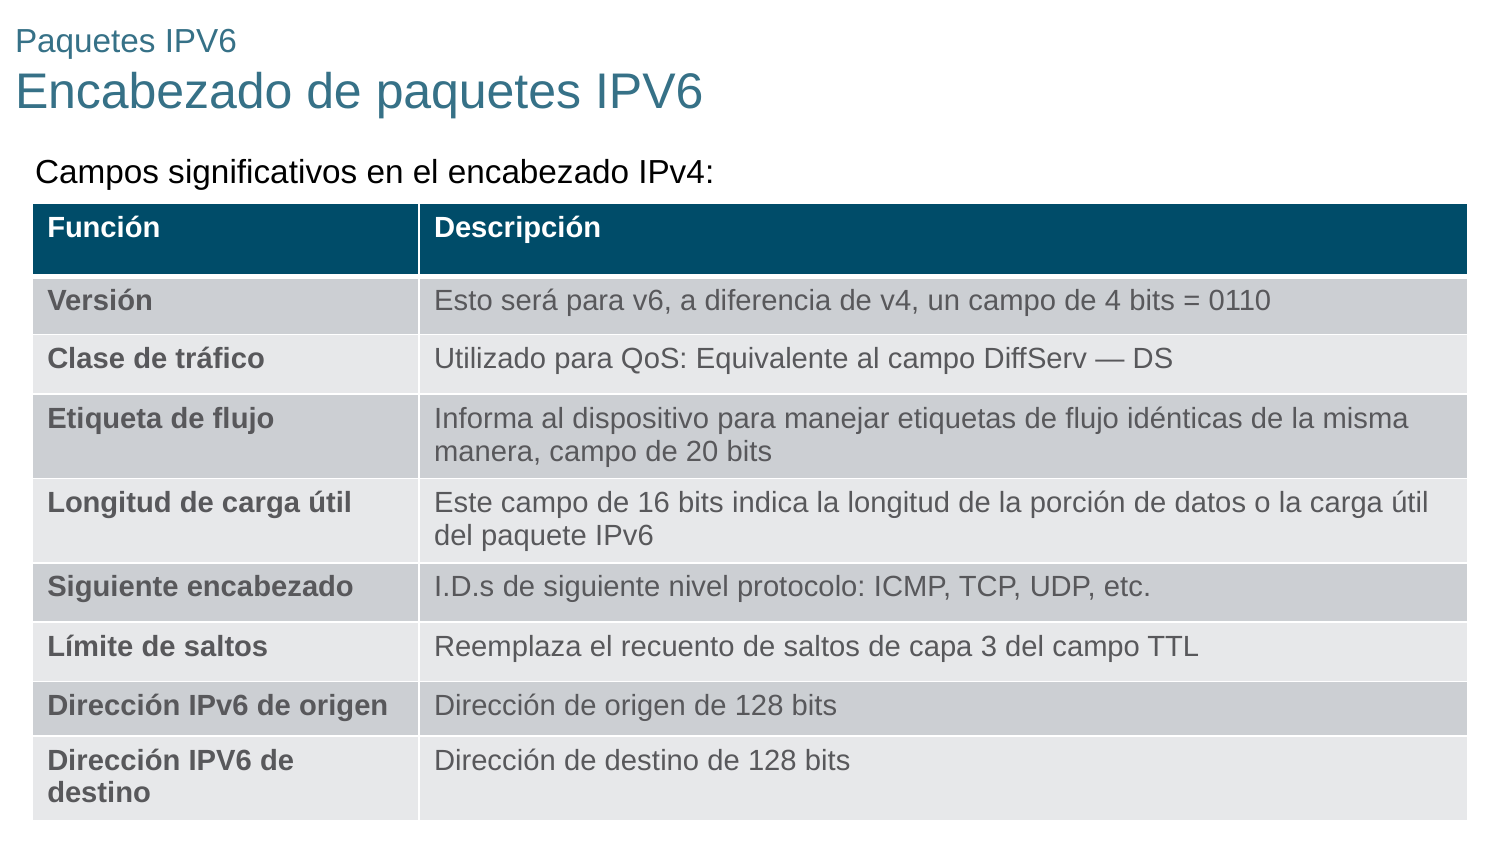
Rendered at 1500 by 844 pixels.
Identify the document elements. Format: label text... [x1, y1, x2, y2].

title Paquetes IPV6 Encabezado de paquetes IPV6 [0, 6, 1500, 131]
table_cell Versión [33, 279, 418, 334]
table_cell Dirección de origen de 128 bits [420, 682, 1467, 735]
table_cell Clase de tráfico [33, 335, 418, 393]
table_cell I.D.s de siguiente nivel protocolo: ICMP, TCP, UDP, etc. [420, 564, 1467, 621]
table_cell Límite de saltos [33, 623, 418, 681]
table_cell Utilizado para QoS: Equivalente al campo DiffServ — DS [420, 335, 1467, 393]
table_header Función [33, 204, 418, 274]
table_cell Longitud de carga útil [33, 479, 418, 562]
table_cell Esto será para v6, a diferencia de v4, un campo de 4 bits = 0110 [420, 279, 1467, 334]
table_cell Dirección IPv6 de origen [33, 682, 418, 735]
table_cell Siguiente encabezado [33, 564, 418, 621]
table_cell Este campo de 16 bits indica la longitud de la porción de datos o la carga útil del paquete IPv6 [420, 479, 1467, 562]
table_cell Informa al dispositivo para manejar etiquetas de flujo idénticas de la misma manera, campo de 20 bits [420, 395, 1467, 478]
table_cell Dirección de destino de 128 bits [420, 737, 1467, 820]
table_cell Reemplaza el recuento de saltos de capa 3 del campo TTL [420, 623, 1467, 681]
table_cell Dirección IPV6 de destino [33, 737, 418, 820]
list Campos significativos en el encabezado IPv4: [20, 142, 1373, 218]
table_cell Etiqueta de flujo [33, 395, 418, 478]
table_header Descripción [420, 204, 1467, 274]
